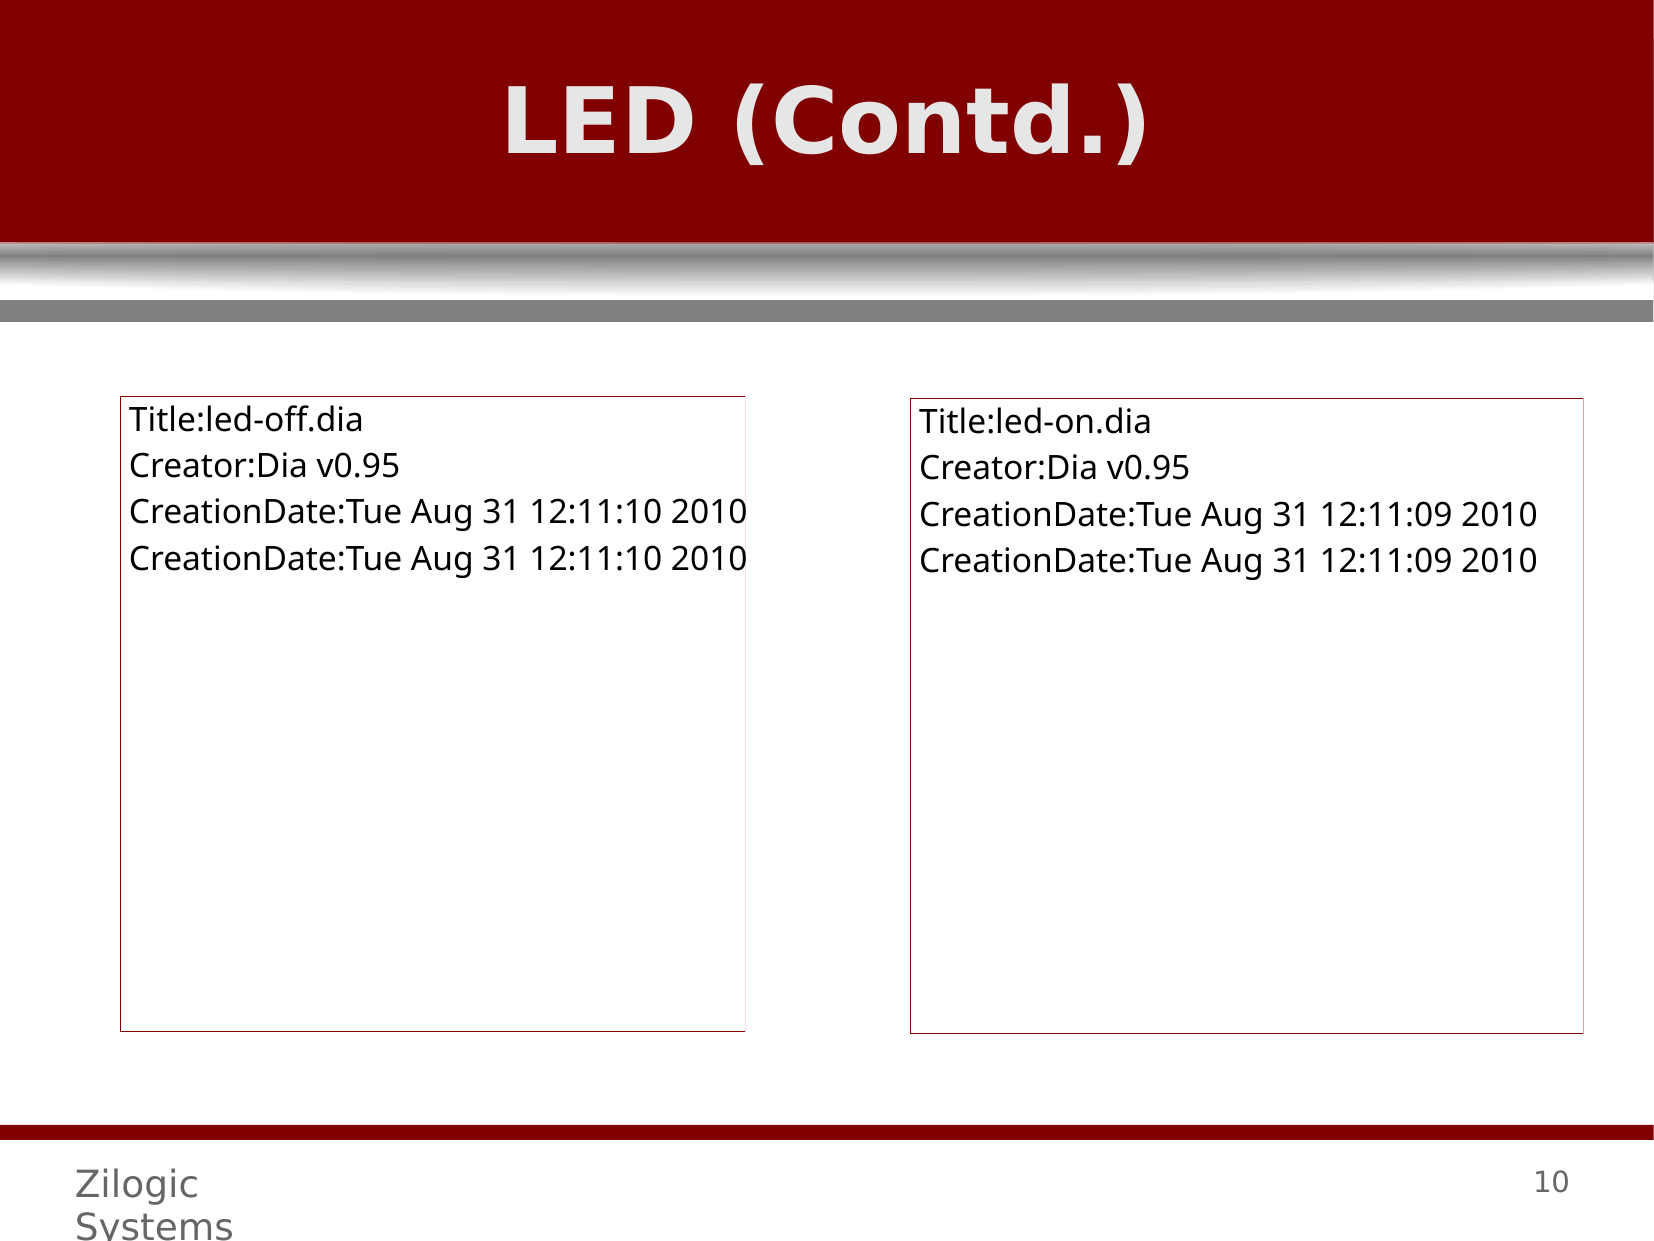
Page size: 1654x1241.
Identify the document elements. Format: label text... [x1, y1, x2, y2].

picture [118, 393, 746, 1032]
picture [908, 396, 1584, 1034]
title LED (Contd.) [82, 26, 1571, 218]
